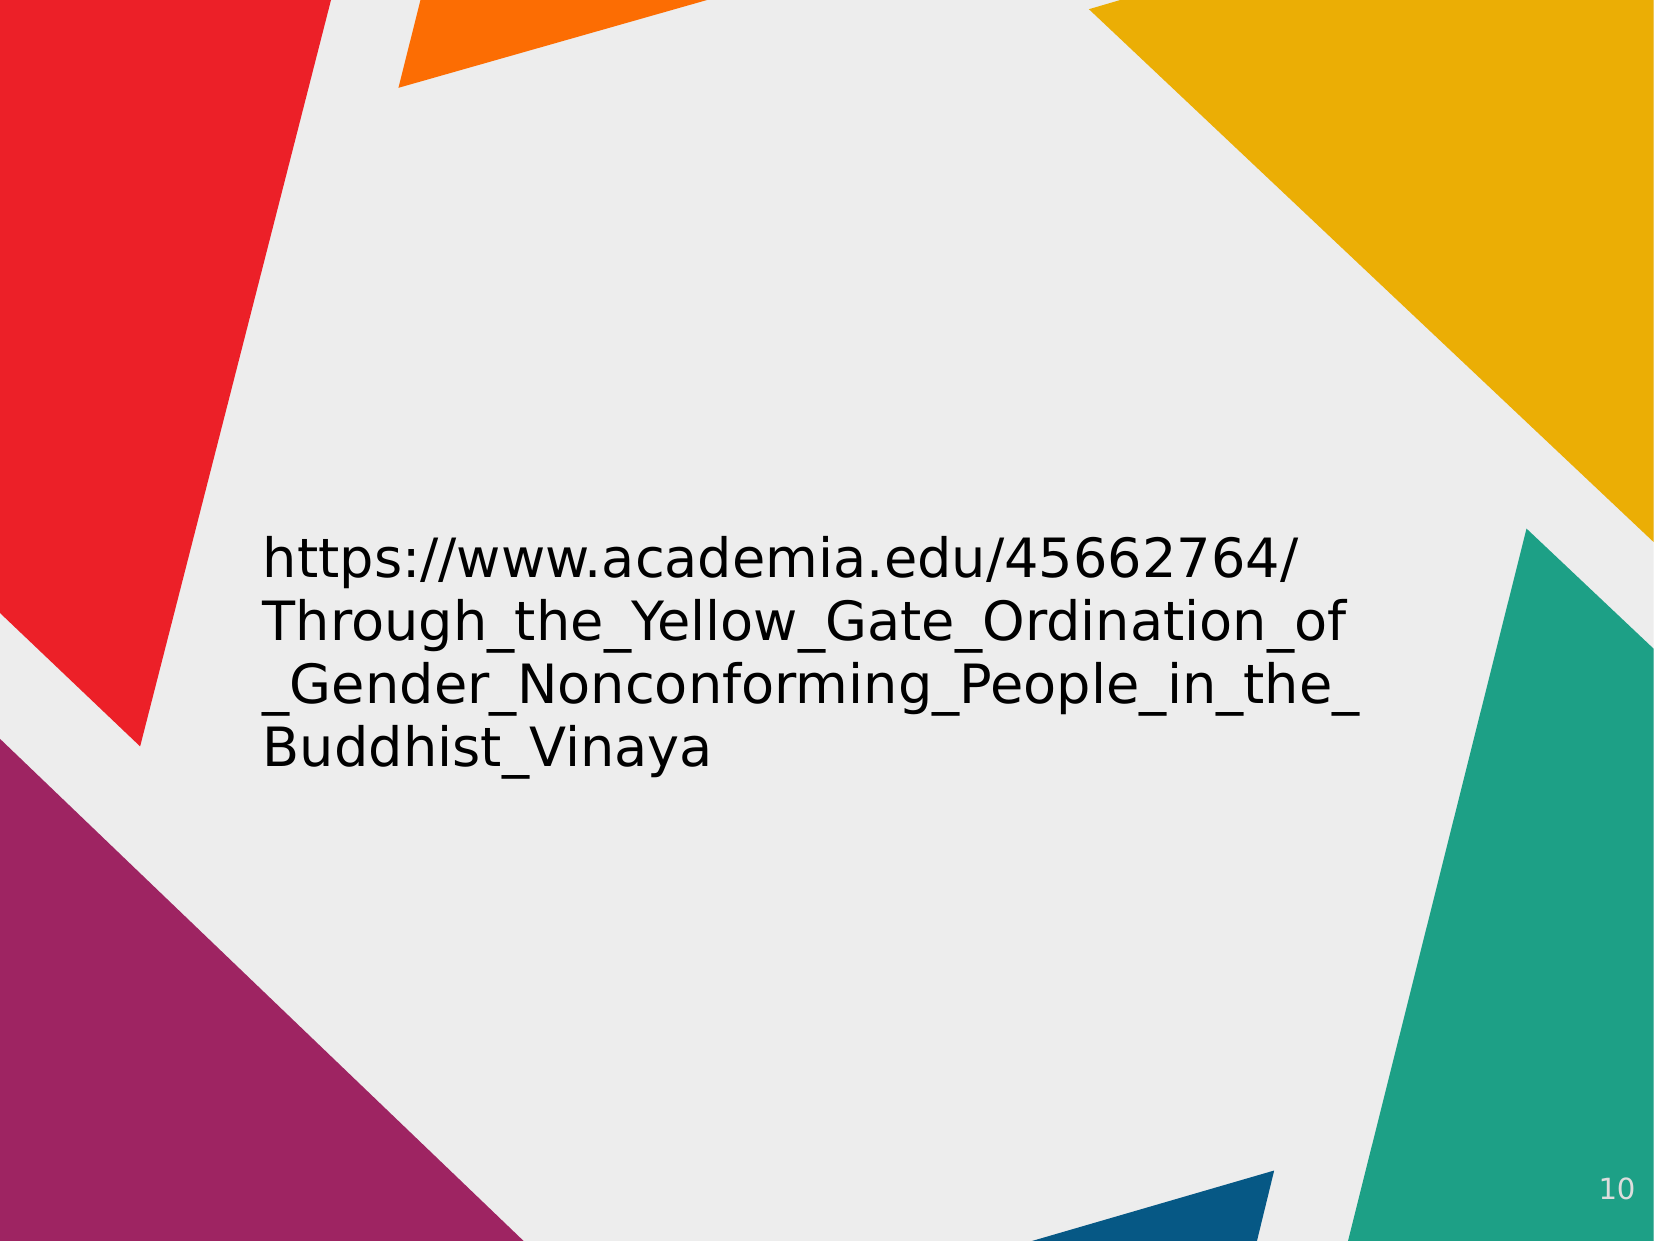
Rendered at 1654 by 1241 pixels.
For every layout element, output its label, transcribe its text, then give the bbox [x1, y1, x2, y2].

text_box https://www.academia.edu/45662764/Through_the_Yellow_Gate_Ordination_of_Gender_Nonconforming_People_in_the_Buddhist_Vinaya [248, 519, 1382, 815]
